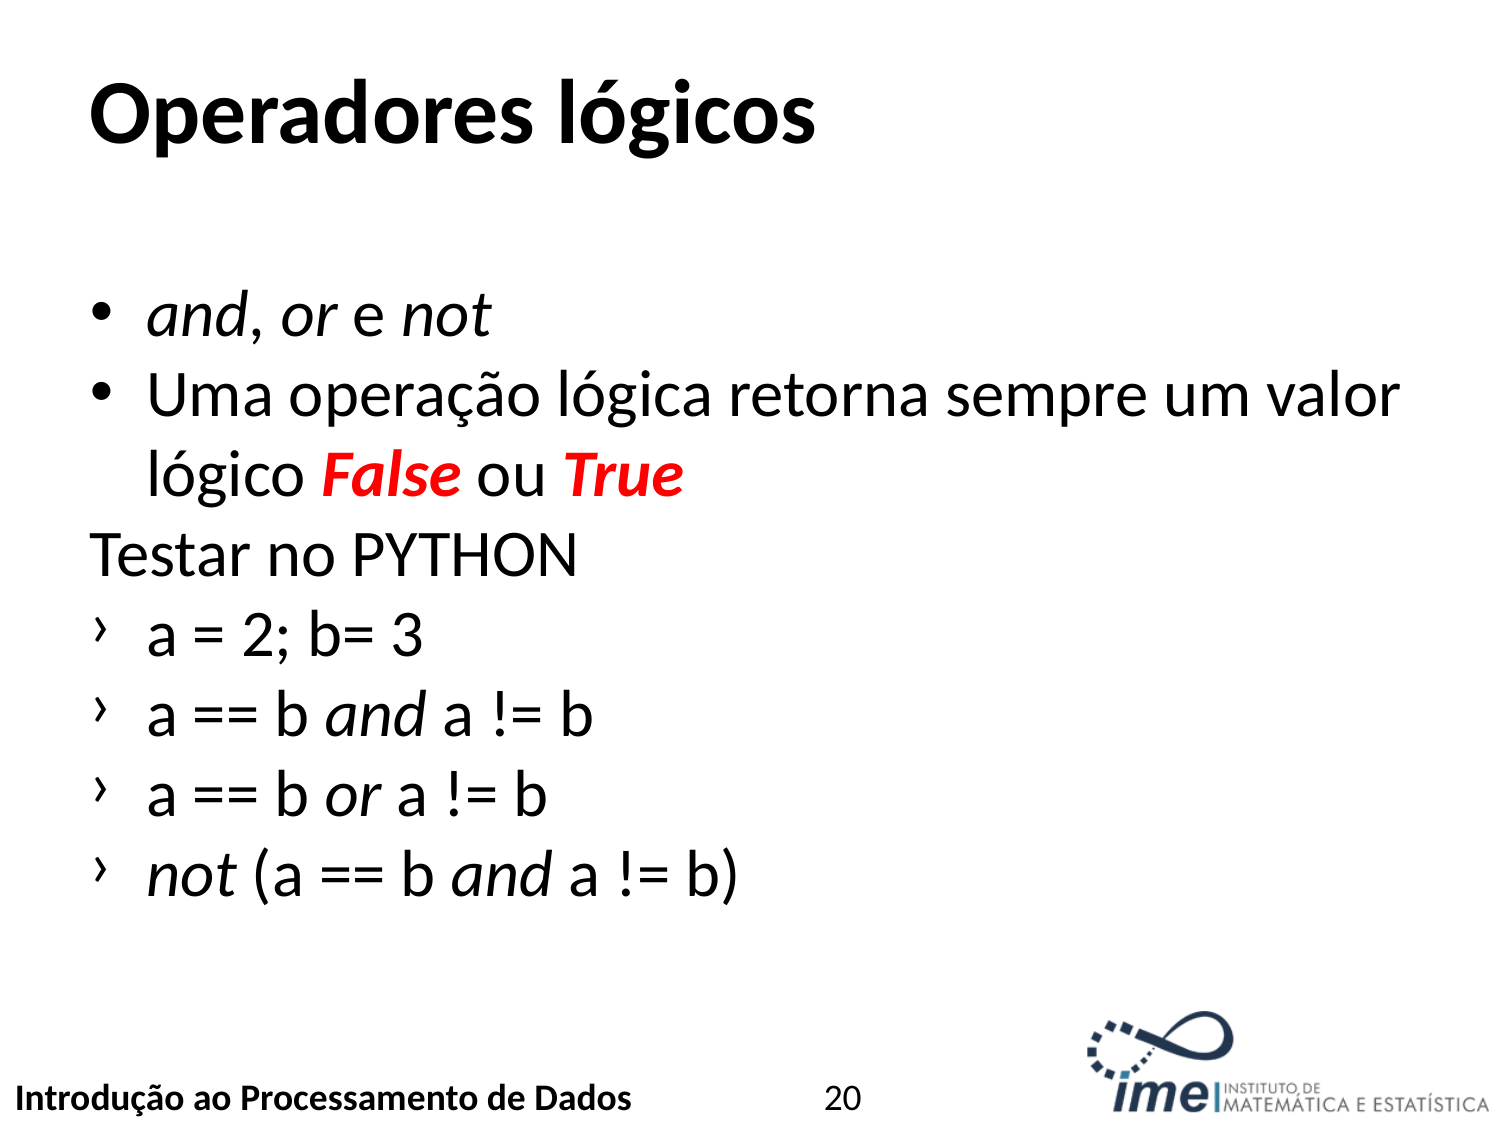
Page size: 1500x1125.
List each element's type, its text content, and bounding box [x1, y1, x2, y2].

text_box Operadores lógicos [75, 45, 1425, 233]
text_box and, or e not Uma operação lógica retorna sempre um valor lógico False ou True Testar no PYTHON a = 2; b= 3 a == b and a != b a == b or a != b not (a == b and a != b) [75, 262, 1425, 1005]
picture [1086, 1011, 1495, 1115]
text_box <number> [808, 1065, 1159, 1125]
